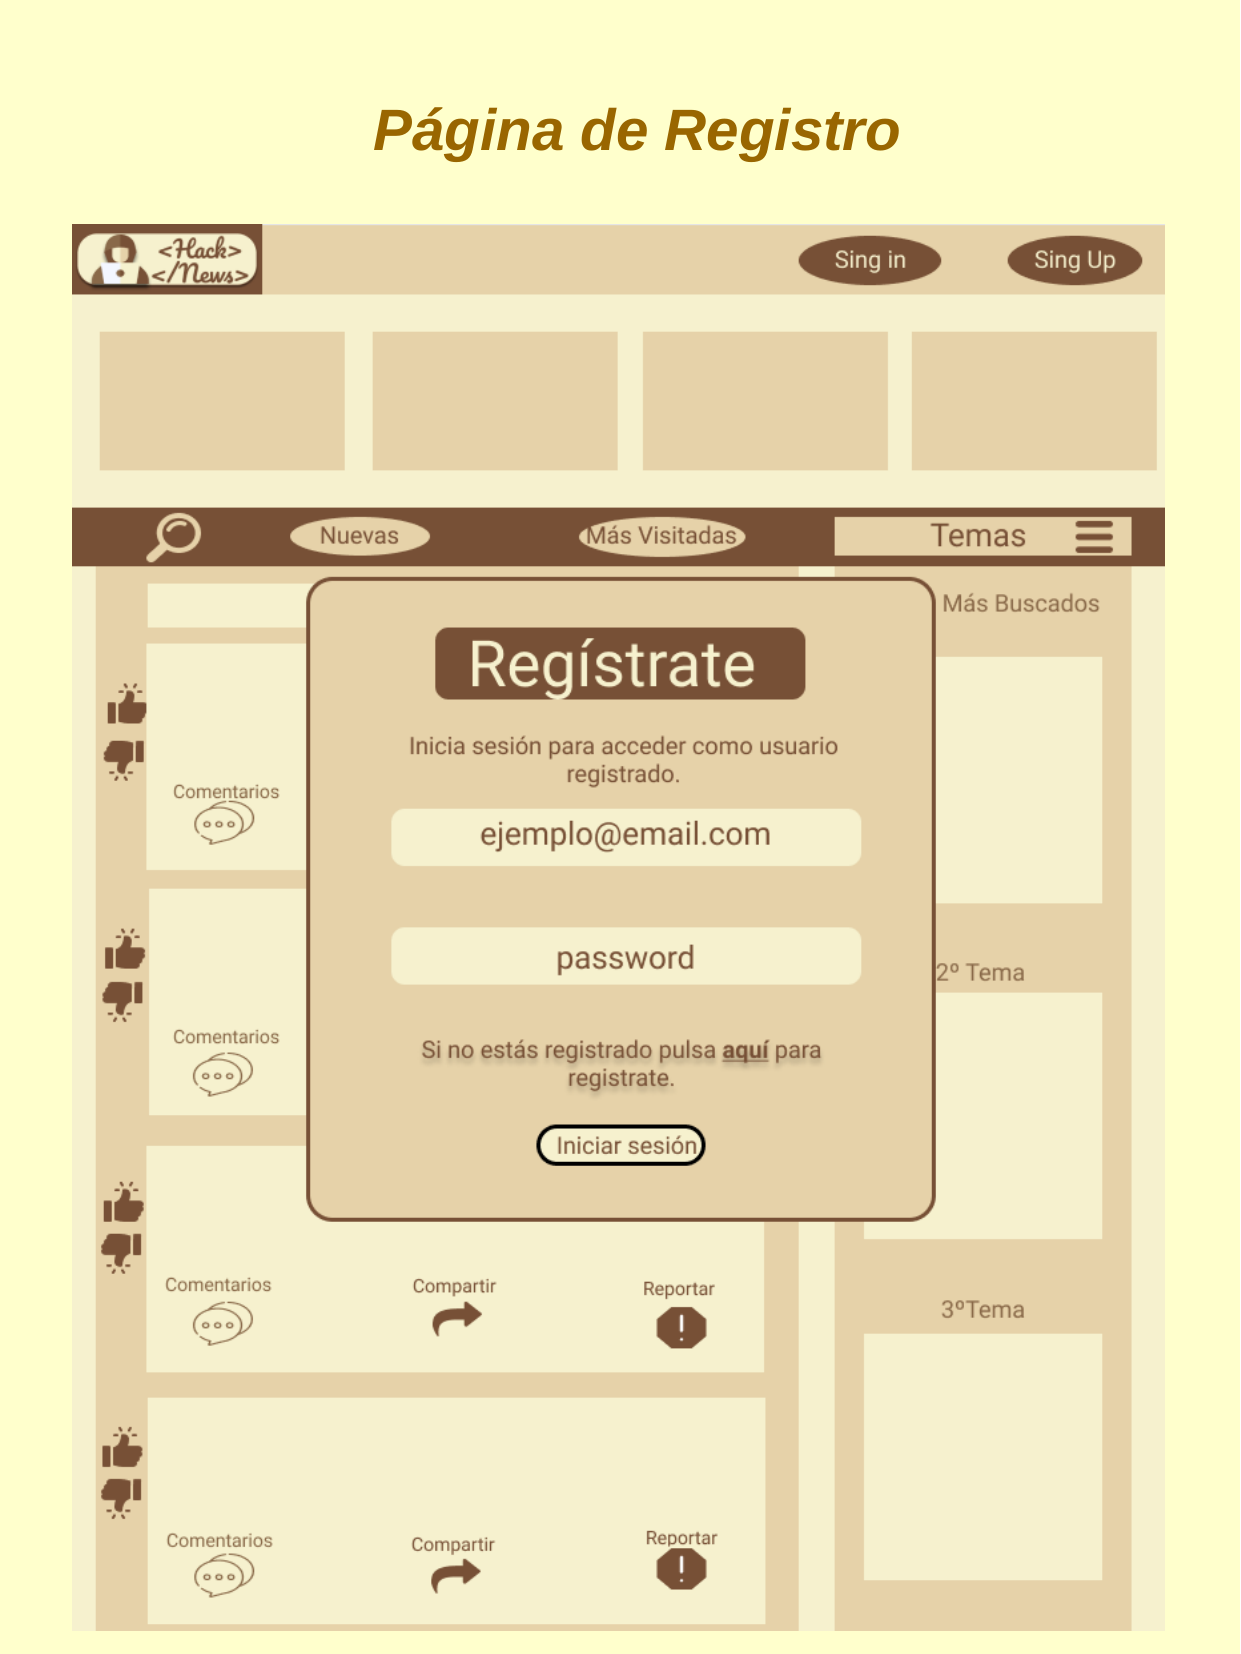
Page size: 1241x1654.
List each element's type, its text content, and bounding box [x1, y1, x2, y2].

picture [72, 224, 1165, 1631]
title Página de Registro [62, 65, 1179, 196]
